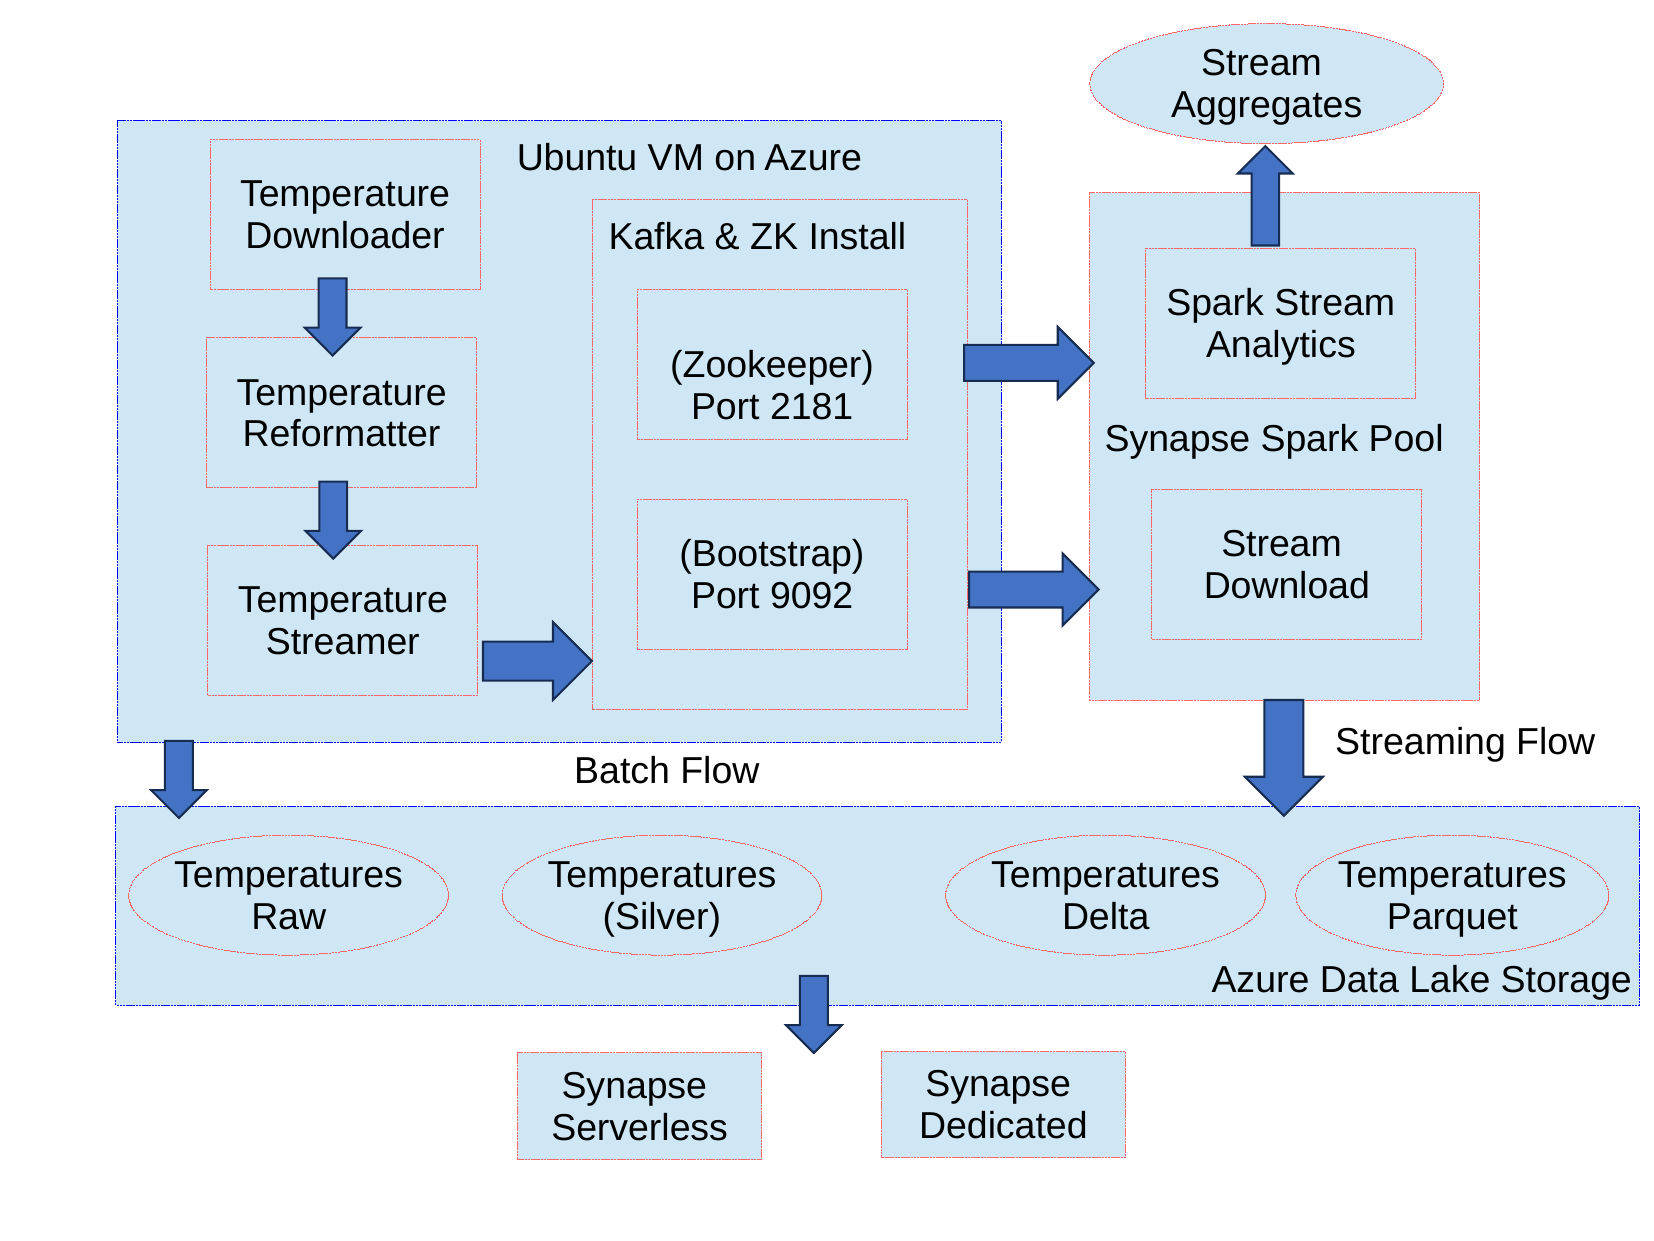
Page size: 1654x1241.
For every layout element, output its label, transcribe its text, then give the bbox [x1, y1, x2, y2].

text_box Ubuntu VM on Azure [502, 129, 882, 188]
text_box (Zookeeper) Port 2181 [637, 290, 907, 440]
text_box [116, 121, 1639, 1054]
text_box Temperature Reformatter [207, 338, 477, 488]
text_box Spark Stream Analytics [1146, 249, 1416, 399]
text_box Synapse Serverless [518, 1053, 762, 1160]
text_box Stream Aggregates [1089, 23, 1444, 144]
text_box Temperatures Raw [128, 835, 449, 956]
text_box Batch Flow [559, 742, 777, 801]
text_box Temperatures Parquet [1295, 835, 1609, 950]
text_box Temperatures (Silver) [502, 835, 822, 956]
text_box Temperature Downloader [210, 140, 480, 290]
text_box Temperature Streamer [208, 545, 478, 695]
text_box Streaming Flow [1320, 713, 1614, 772]
text_box Synapse Dedicated [881, 1051, 1125, 1158]
text_box Azure Data Lake Storage [1196, 950, 1652, 1010]
text_box Kafka & ZK Install [593, 207, 925, 267]
text_box Synapse Spark Pool [1089, 410, 1463, 469]
text_box (Bootstrap) Port 9092 [637, 500, 907, 650]
text_box Temperatures Delta [945, 835, 1266, 956]
text_box Stream Download [1152, 489, 1422, 640]
